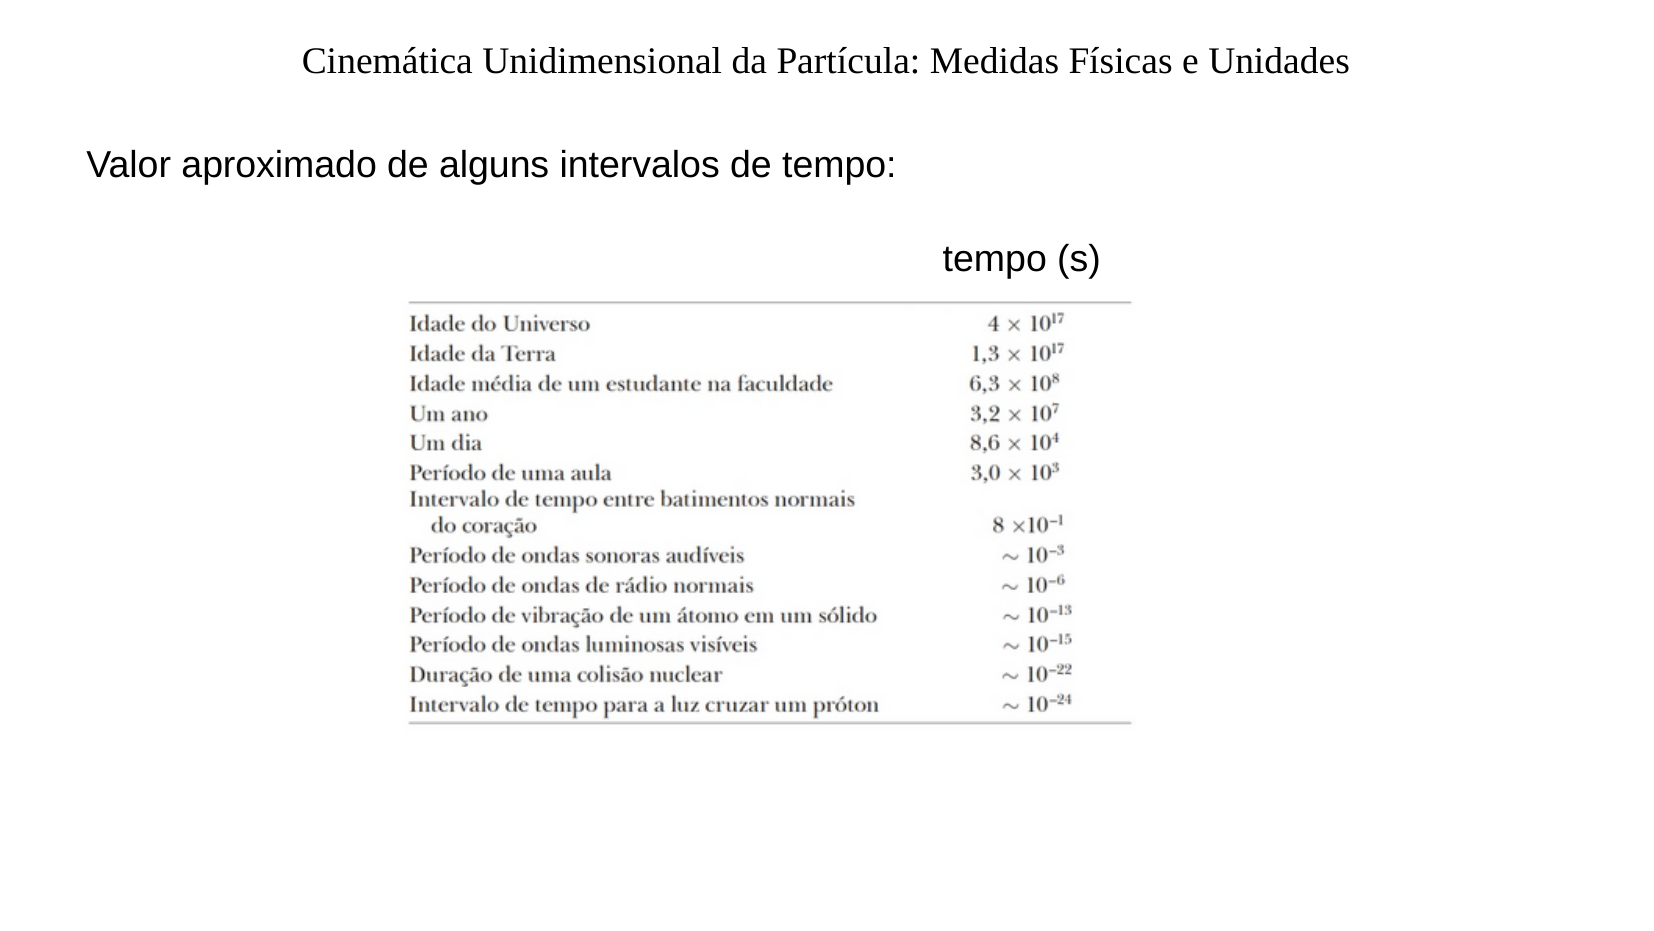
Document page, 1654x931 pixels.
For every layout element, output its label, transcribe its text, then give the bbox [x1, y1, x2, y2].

text_box tempo (s) [927, 230, 1116, 288]
text_box Valor aproximado de alguns intervalos de tempo: [71, 135, 912, 193]
picture [401, 301, 1153, 734]
text_box Cinemática Unidimensional da Partícula: Medidas Físicas e Unidades [287, 11, 1367, 90]
